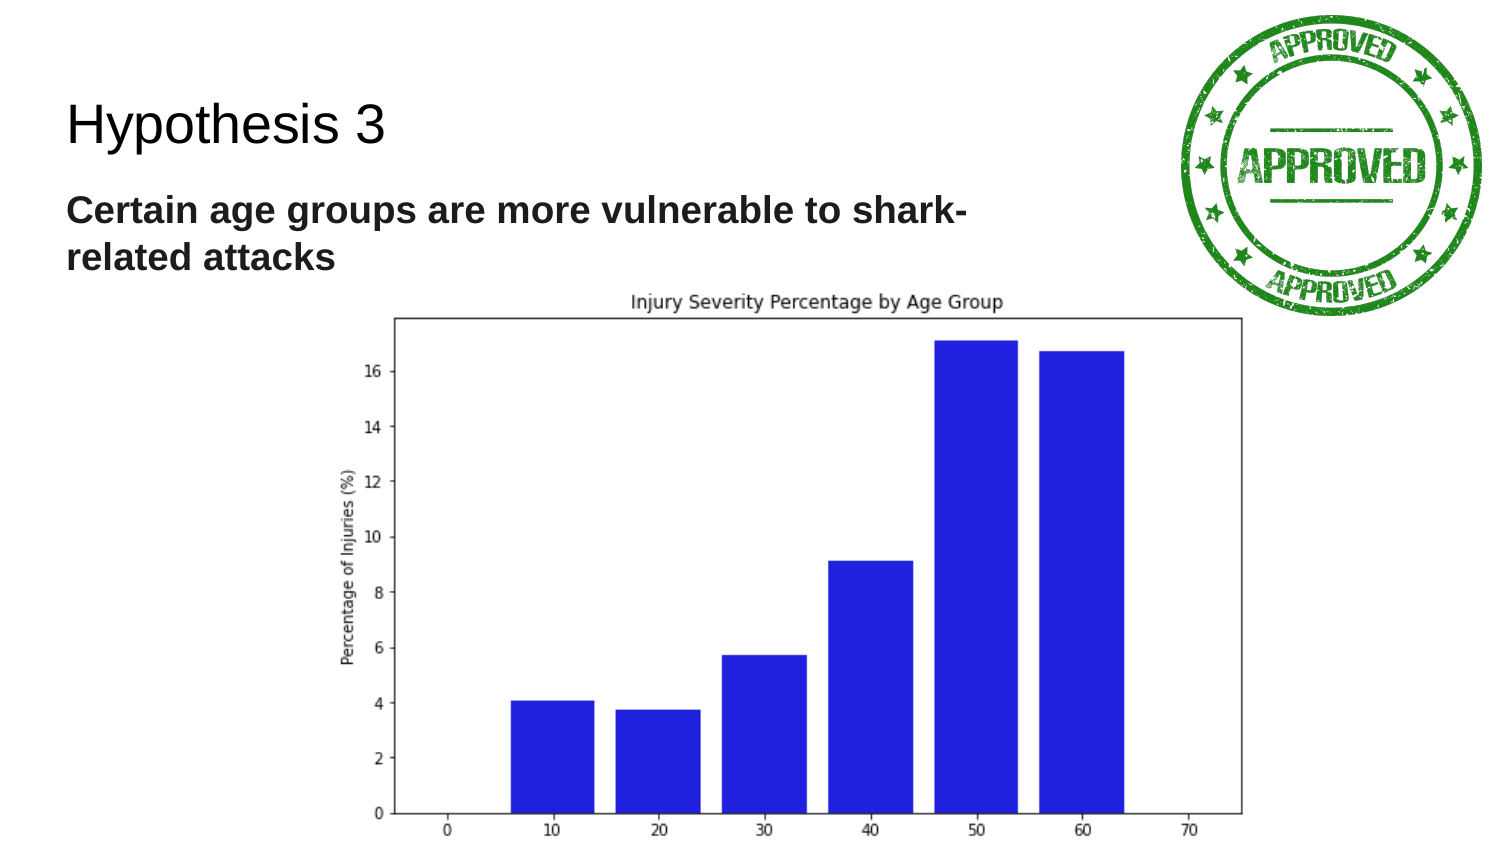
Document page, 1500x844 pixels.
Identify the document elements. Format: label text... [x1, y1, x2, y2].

title Hypothesis 3 [51, 72, 1181, 171]
text_box Certain age groups are more vulnerable to shark-related attacks [51, 170, 1085, 293]
picture [332, 15, 1482, 844]
